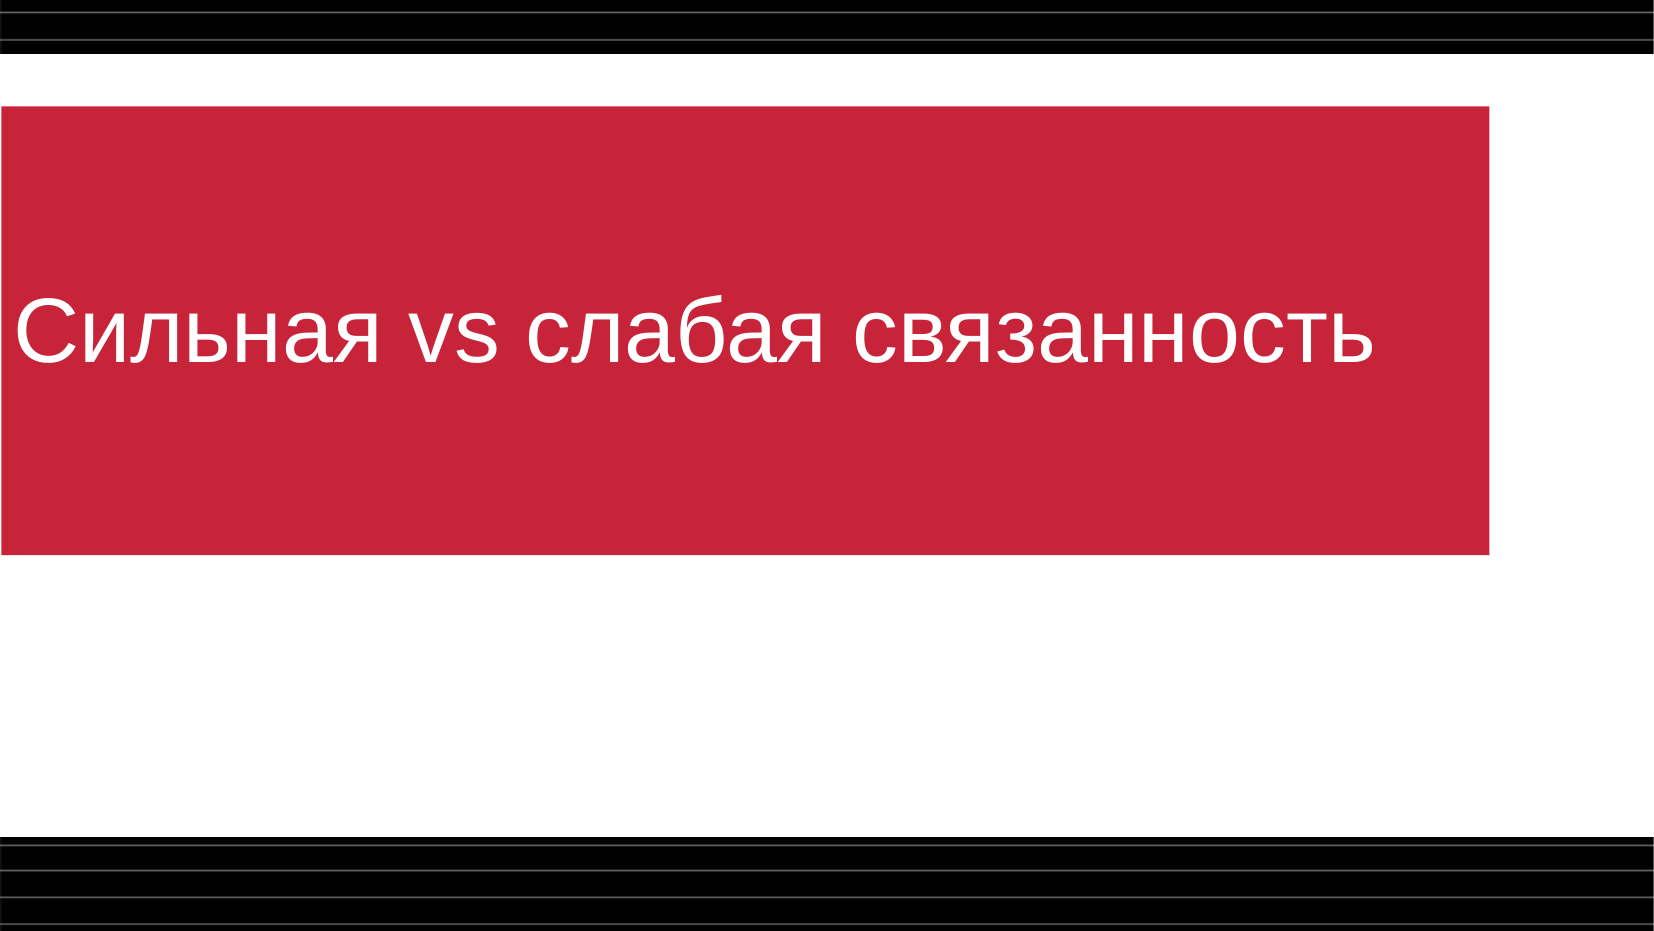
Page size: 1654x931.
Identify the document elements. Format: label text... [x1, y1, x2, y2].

picture [0, 837, 1654, 931]
title Сильная vs слабая связанность [1, 106, 1490, 556]
picture [0, 0, 1654, 54]
